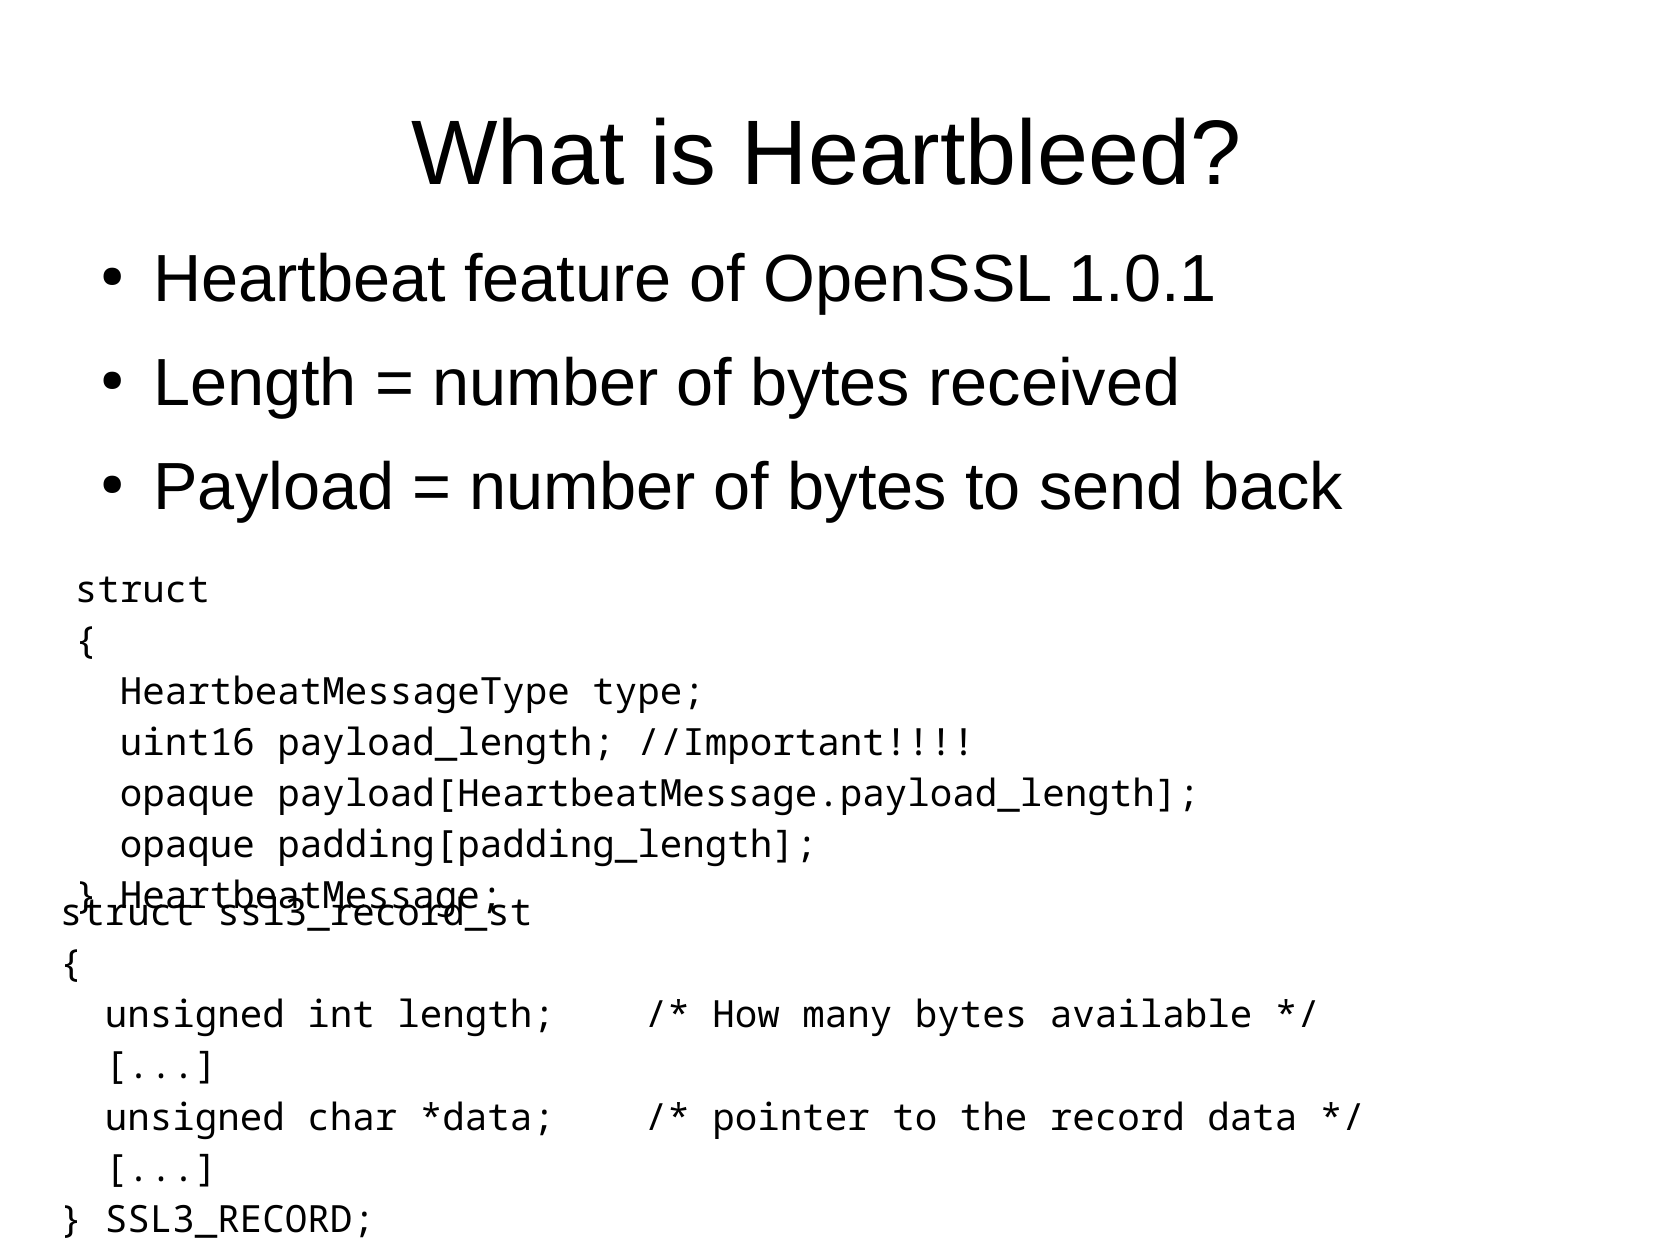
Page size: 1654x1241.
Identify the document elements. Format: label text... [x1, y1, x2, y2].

list Heartbeat feature of OpenSSL 1.0.1 Length = number of bytes received Payload = number of bytes to send back [82, 240, 1571, 961]
title What is Heartbleed? [82, 49, 1571, 240]
text_box struct ssl3_record_st { unsigned int length; /* How many bytes available */ [...] unsigned char *data; /* pointer to the record data */ [...] } SSL3_RECORD; [45, 878, 1546, 1241]
text_box struct { HeartbeatMessageType type; uint16 payload_length; //Important!!!! opaque payload[HeartbeatMessage.payload_length]; opaque padding[padding_length]; } HeartbeatMessage; [60, 555, 1516, 878]
